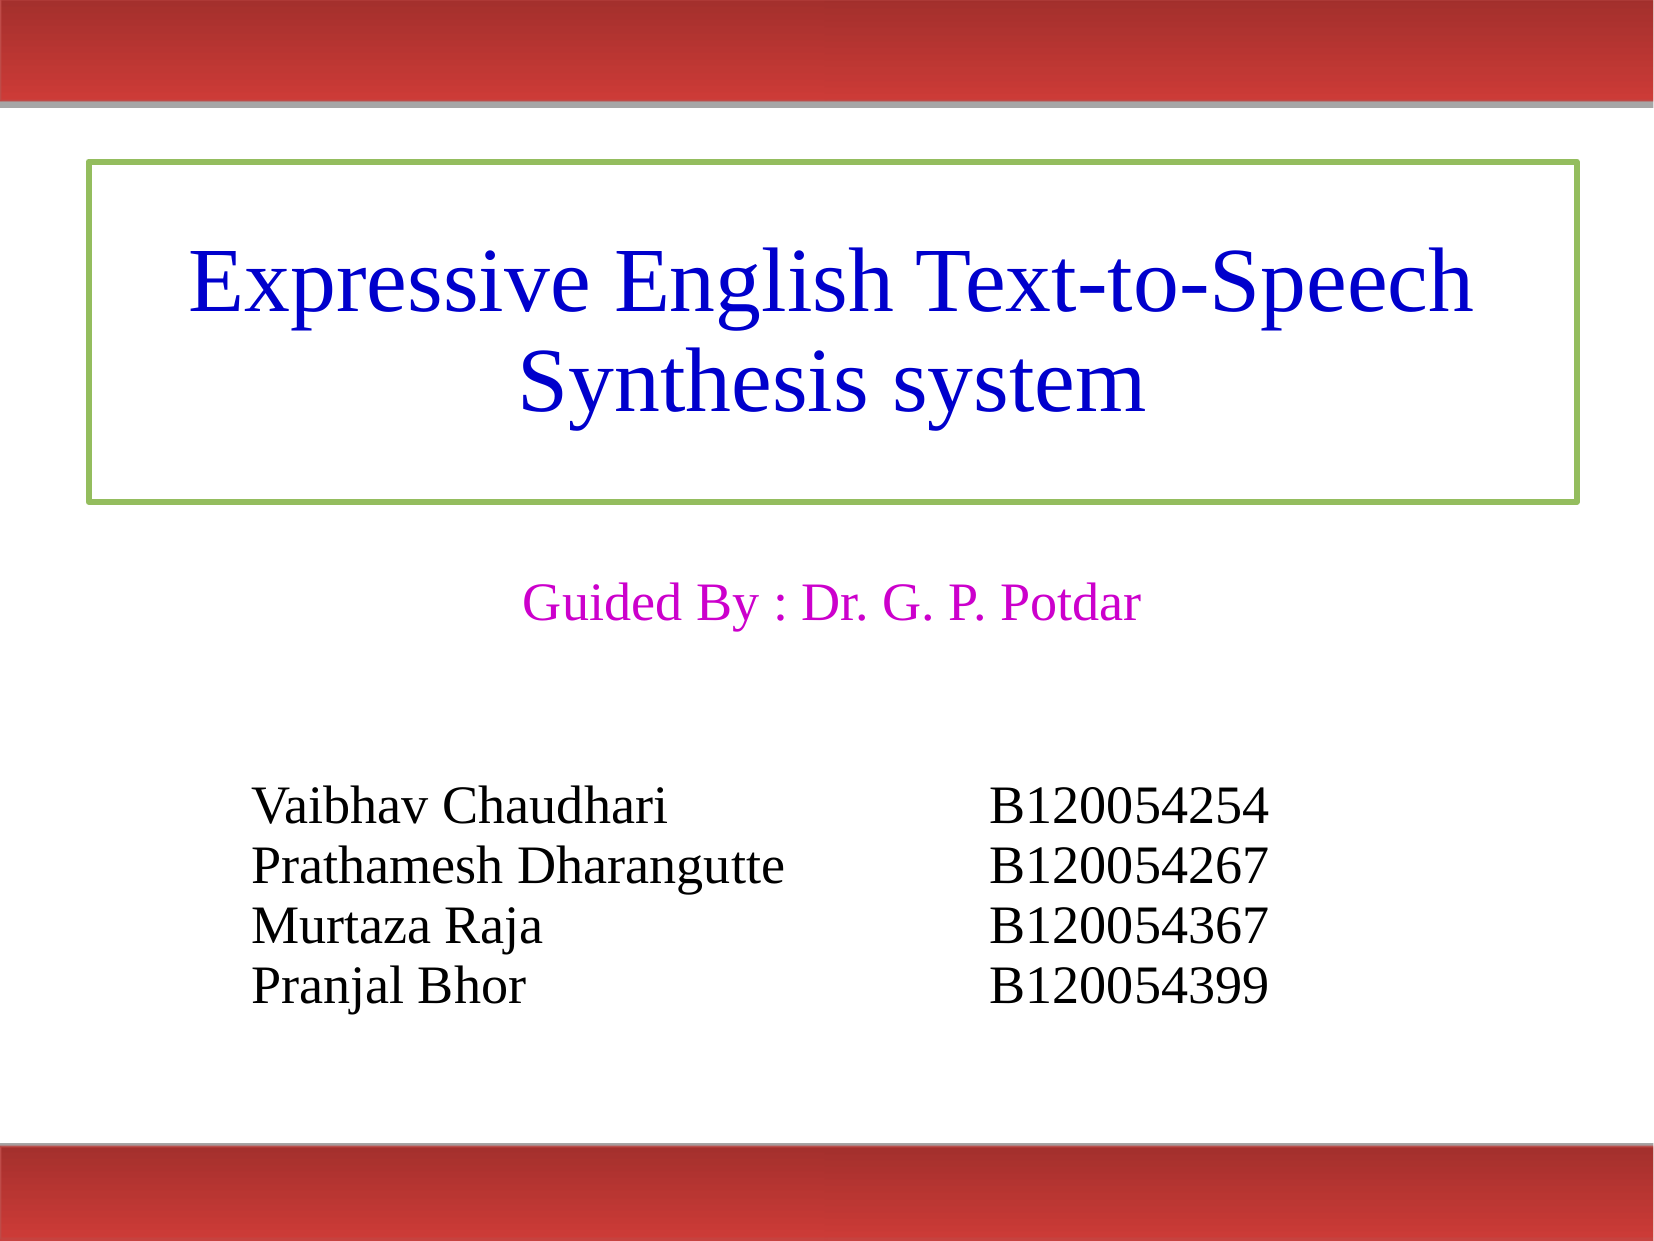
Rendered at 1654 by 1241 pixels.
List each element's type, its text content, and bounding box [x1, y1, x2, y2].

title Expressive English Text-to-Speech Synthesis system [88, 161, 1577, 502]
text_box Vaibhav Chaudhari B120054254 Prathamesh Dharangutte B120054267 Murtaza Raja B120054367 Pranjal Bhor B120054399 [88, 767, 1565, 1063]
picture [0, 0, 1654, 108]
subtitle Guided By : Dr. G. P. Potdar [88, 581, 1577, 771]
picture [0, 1143, 1654, 1241]
